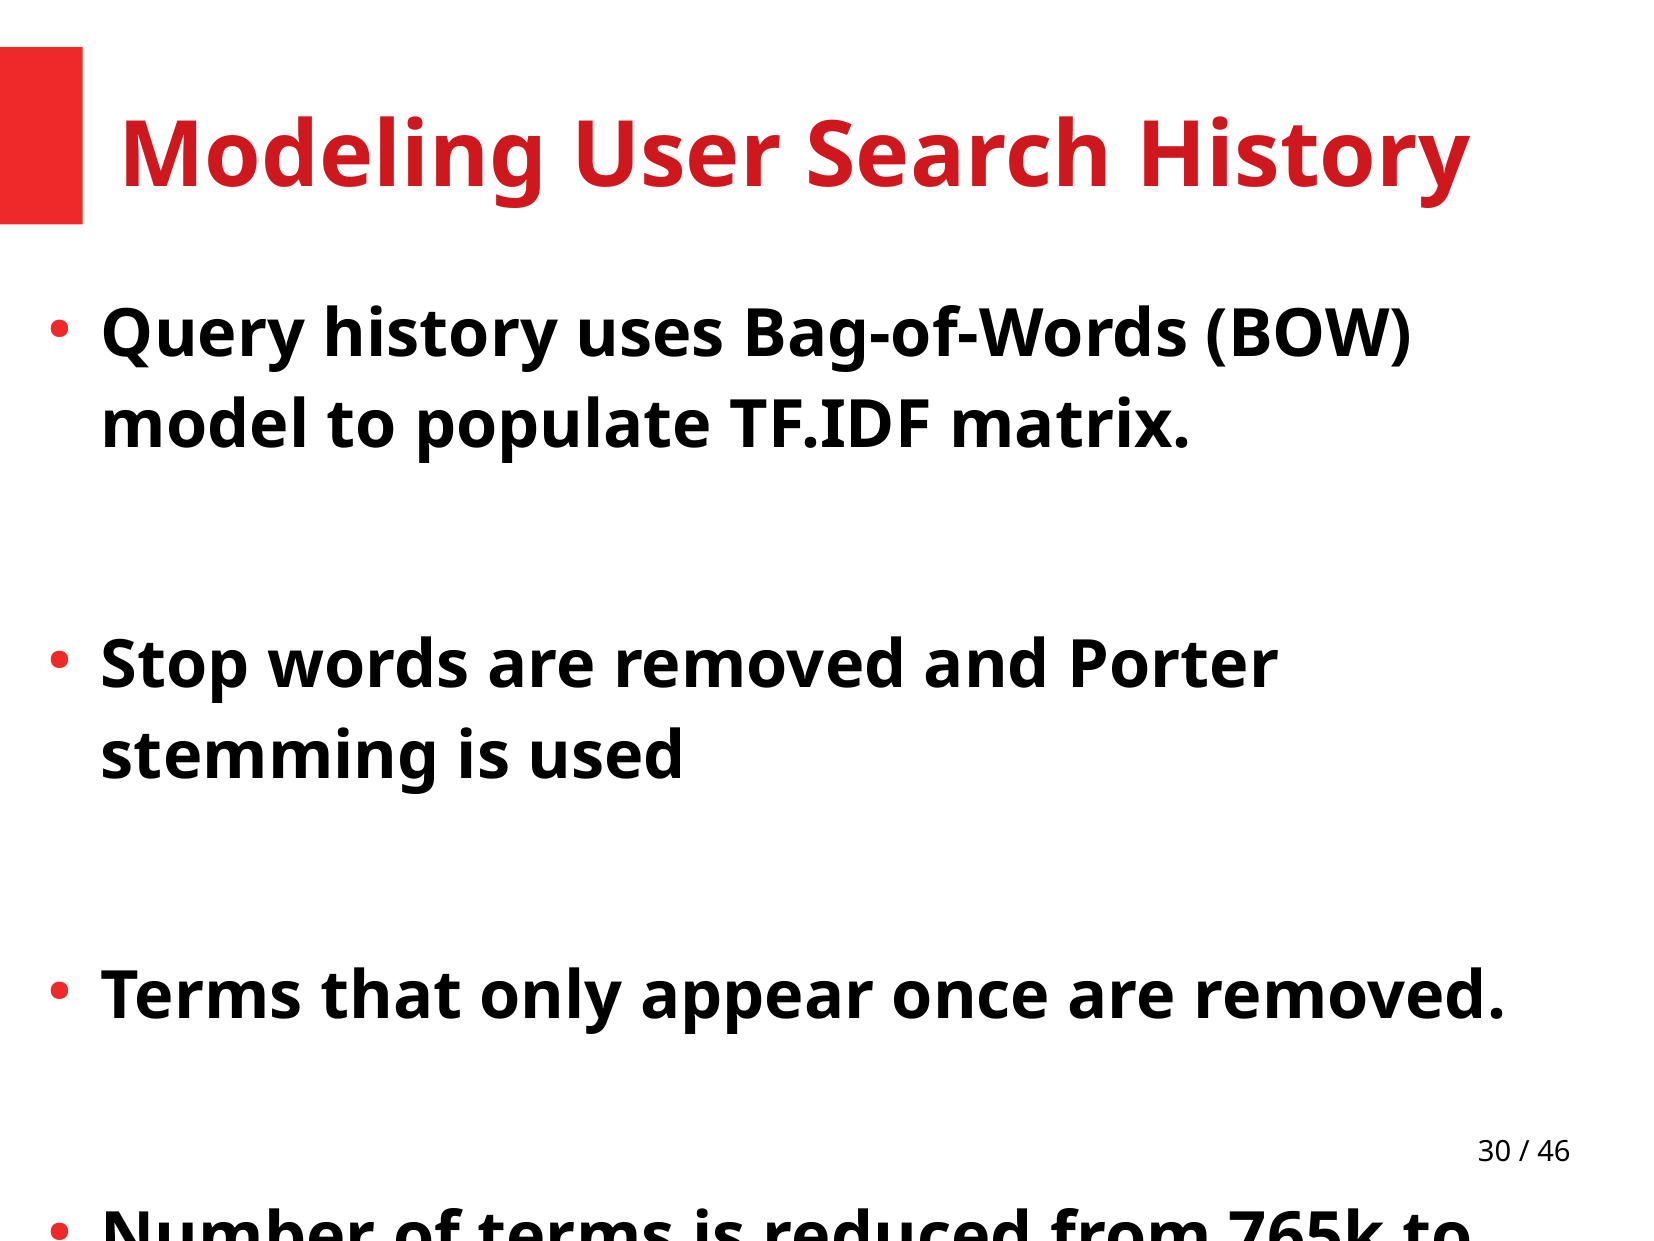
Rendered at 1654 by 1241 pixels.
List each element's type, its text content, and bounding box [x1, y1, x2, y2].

title Modeling User Search History [118, 49, 1571, 257]
text_box Query history uses Bag-of-Words (BOW) model to populate TF.IDF matrix. Stop words are removed and Porter stemming is used Terms that only appear once are removed. Number of terms is reduced from 765k to 294k [30, 285, 1636, 1081]
